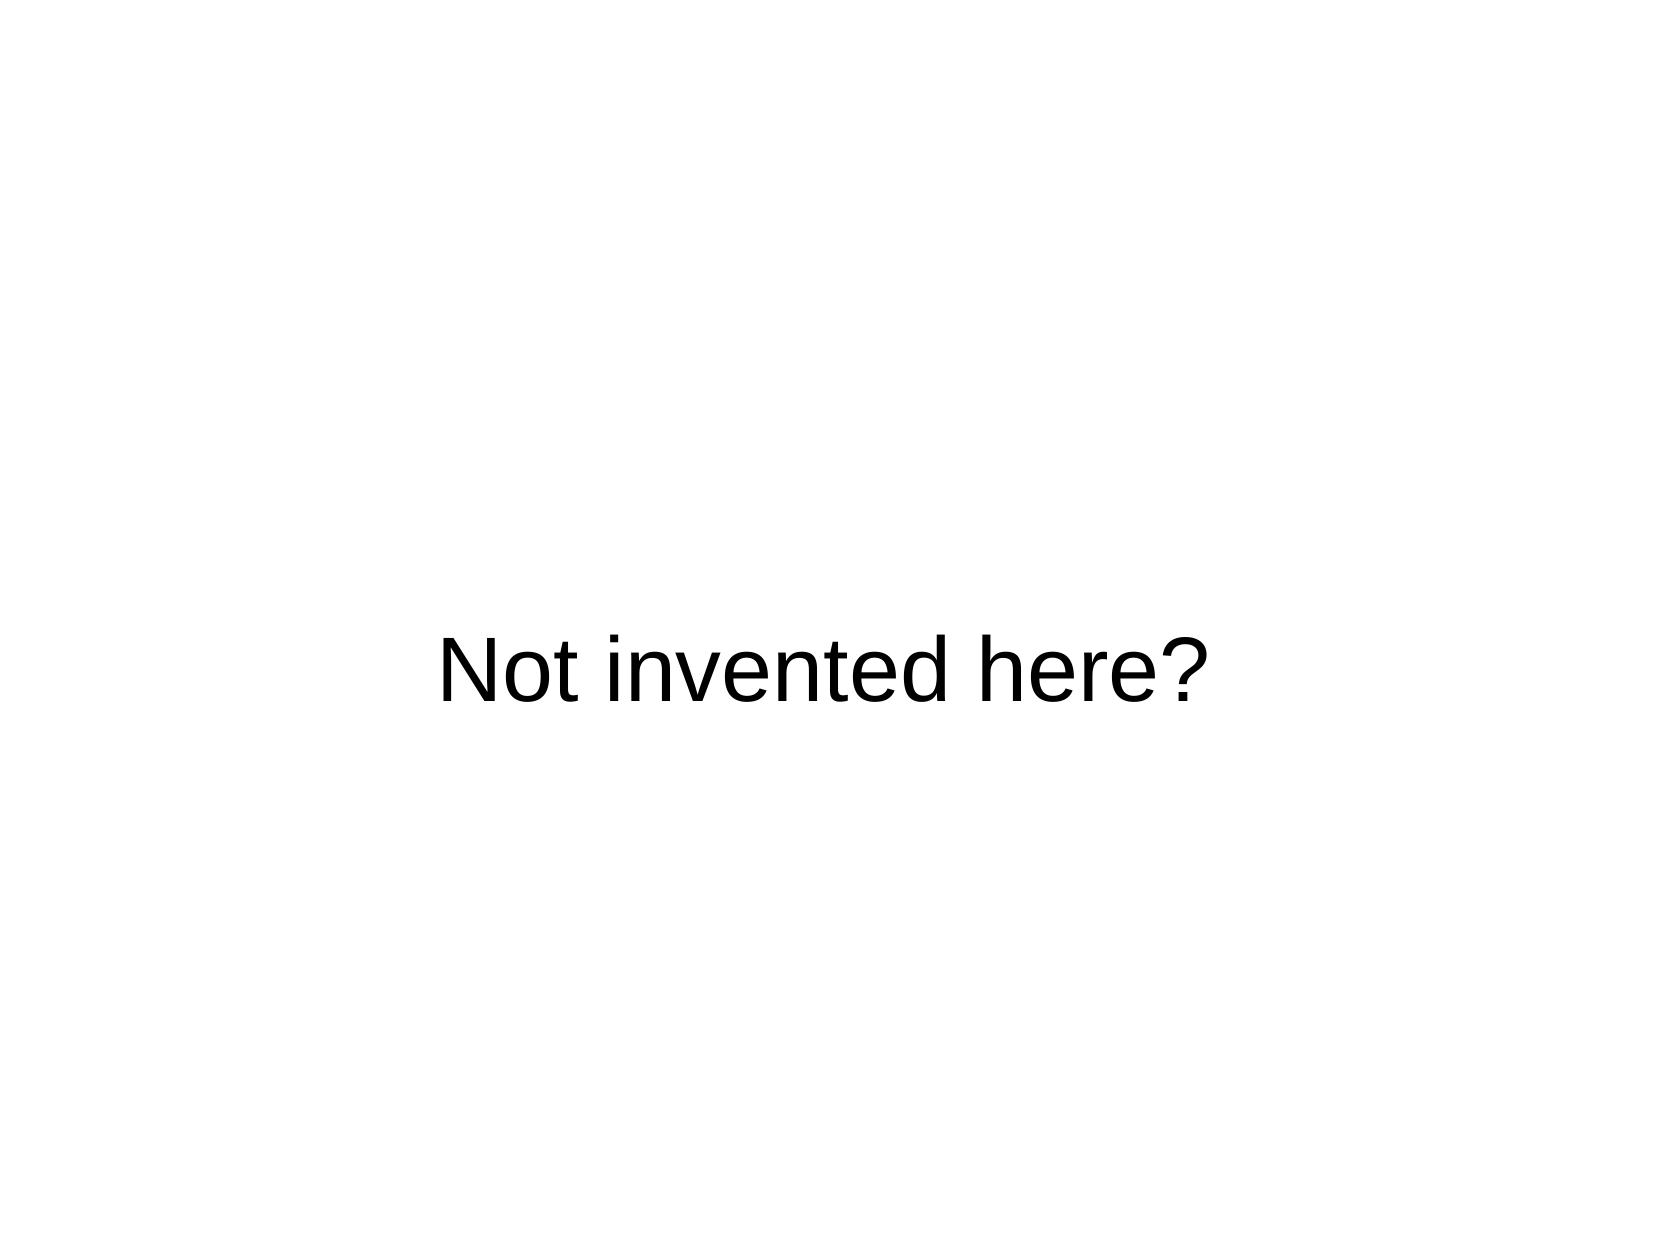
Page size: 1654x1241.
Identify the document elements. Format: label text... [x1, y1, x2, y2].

text_box Not invented here? [421, 560, 1232, 681]
